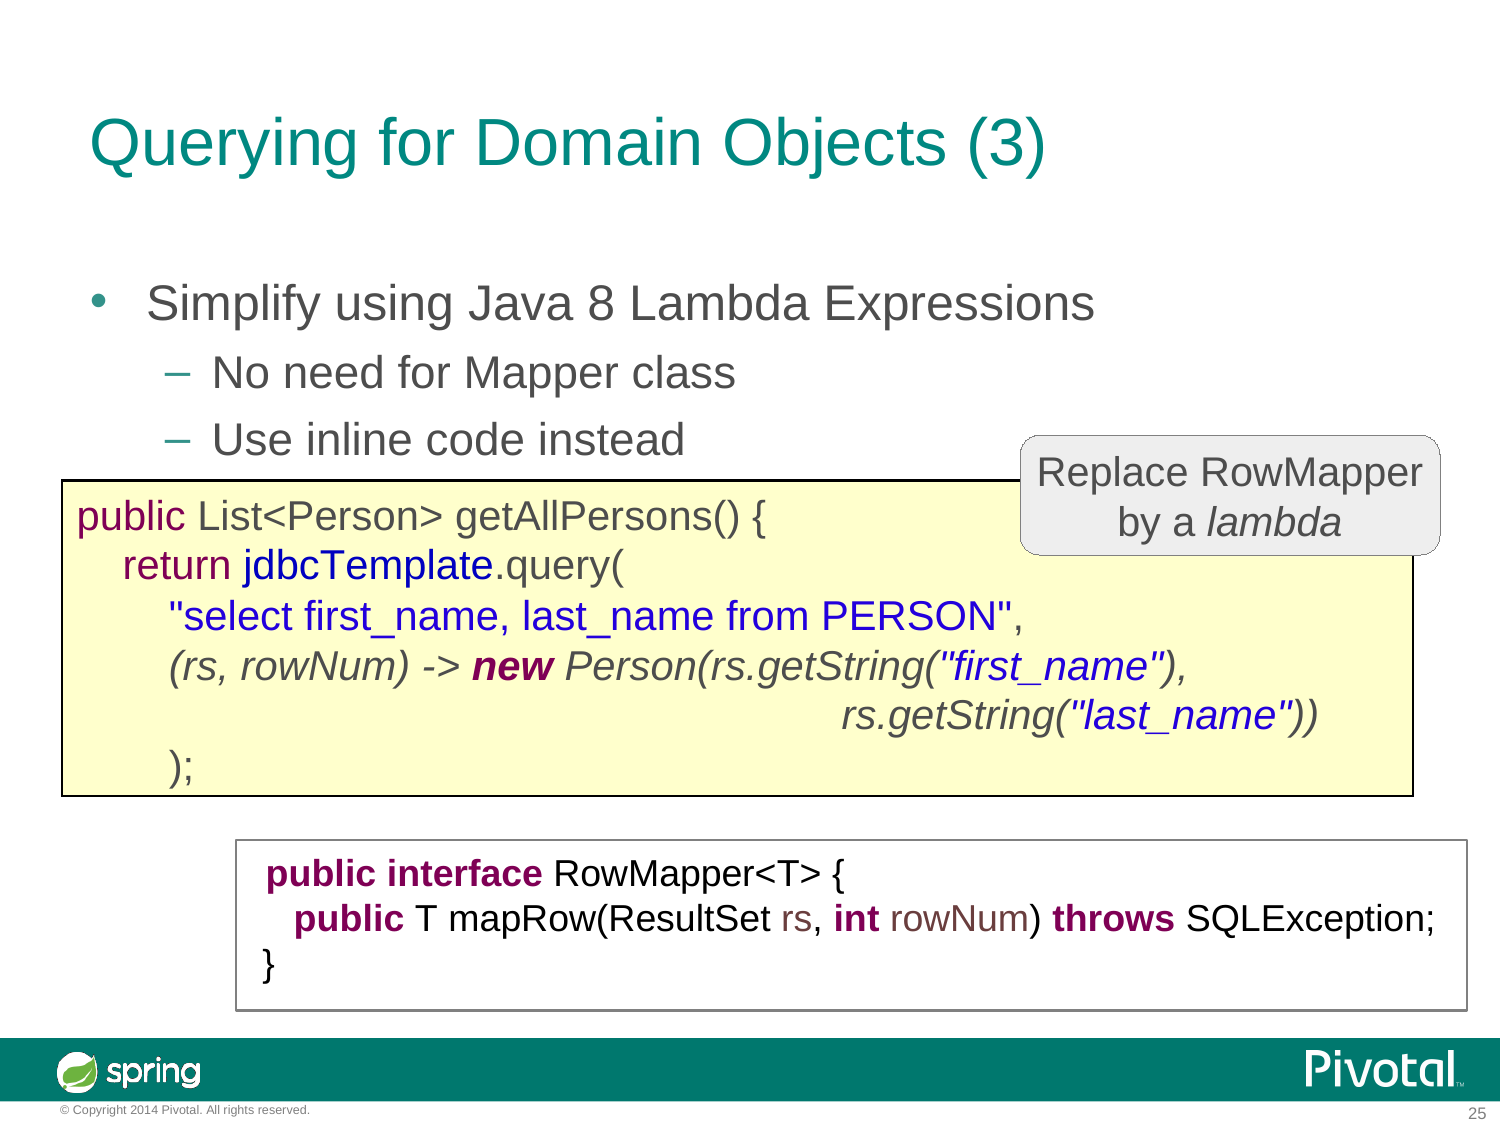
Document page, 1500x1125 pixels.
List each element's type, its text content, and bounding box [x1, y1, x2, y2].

text_box Replace RowMapper by a lambda [1020, 435, 1441, 556]
text_box public interface RowMapper<T> { public T mapRow(ResultSet rs, int rowNum) throws SQLException; } [235, 840, 1467, 1011]
list Simplify using Java 8 Lambda Expressions No need for Mapper class Use inline code instead [75, 262, 1426, 1005]
title Querying for Domain Objects (3) [75, 91, 1426, 187]
picture [32, 1041, 210, 1103]
picture [1306, 1050, 1464, 1087]
text_box public List<Person> getAllPersons() { return jdbcTemplate.query( "select first_name, last_name from PERSON", (rs, rowNum) -> new Person(rs.getString("first_name"), rs.getString("last_name")) ); [61, 480, 75, 797]
